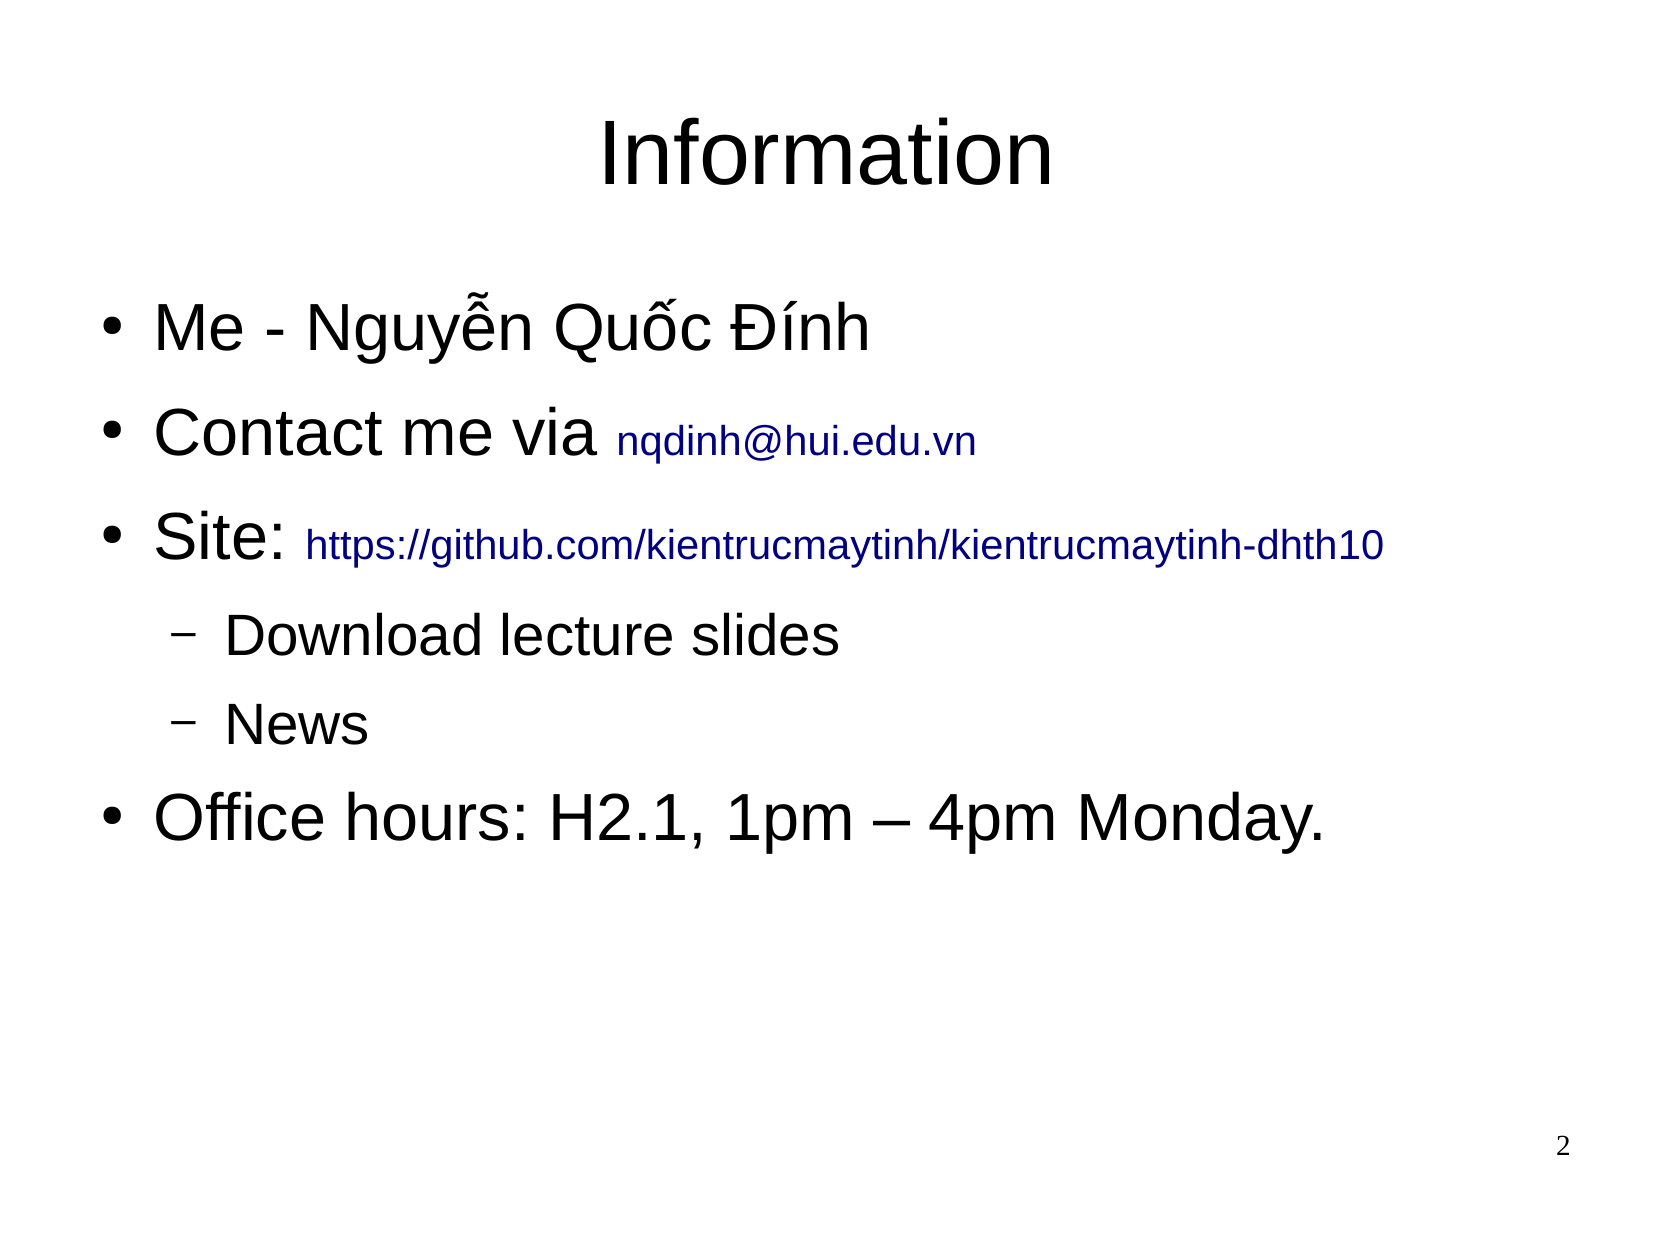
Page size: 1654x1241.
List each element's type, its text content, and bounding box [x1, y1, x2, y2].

list Me - Nguyễn Quốc Đính Contact me via nqdinh@hui.edu.vn Site: https://github.com/kientrucmaytinh/kientrucmaytinh-dhth10 Download lecture slides News Office hours: H2.1, 1pm – 4pm Monday. [82, 290, 1538, 1010]
title Information [82, 49, 1571, 257]
